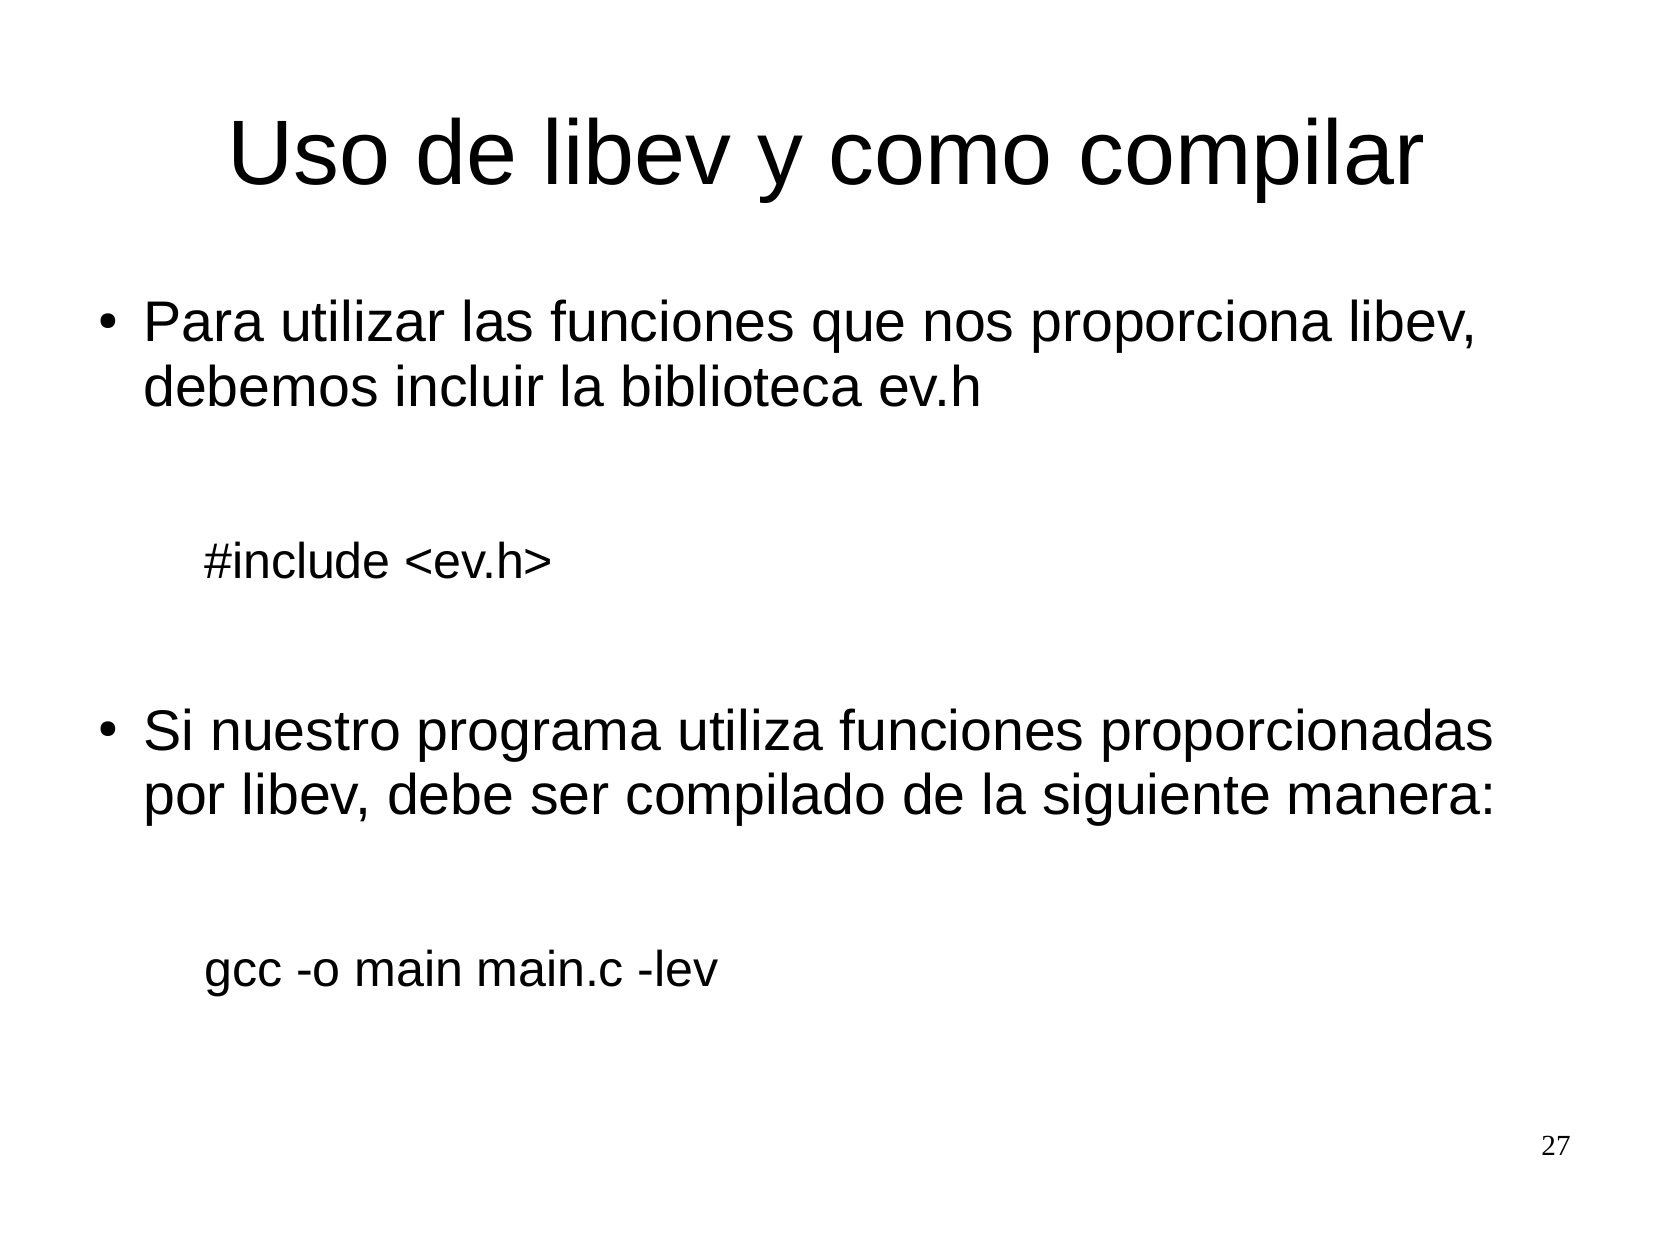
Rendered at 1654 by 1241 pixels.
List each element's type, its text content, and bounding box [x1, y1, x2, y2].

title Uso de libev y como compilar [82, 49, 1571, 257]
list Para utilizar las funciones que nos proporciona libev, debemos incluir la biblioteca ev.h #include <ev.h> Si nuestro programa utiliza funciones proporcionadas por libev, debe ser compilado de la siguiente manera: gcc -o main main.c -lev [82, 290, 1538, 1010]
